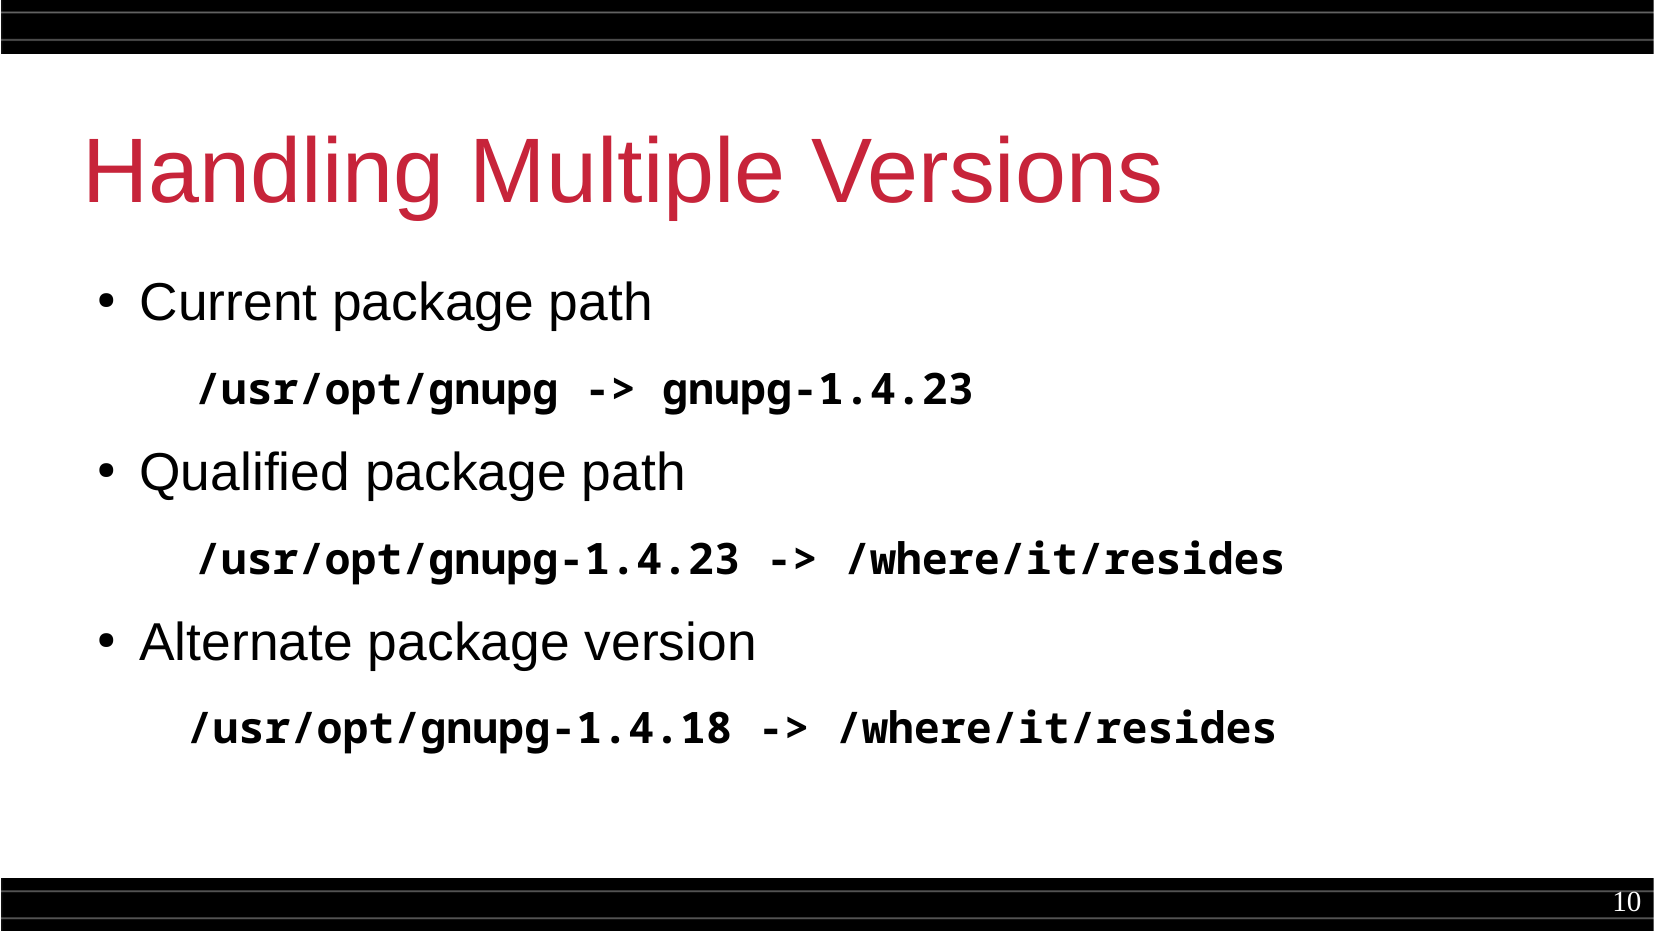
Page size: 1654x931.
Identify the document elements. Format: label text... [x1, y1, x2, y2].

picture [1, 0, 1654, 54]
picture [1, 878, 1654, 931]
title Handling Multiple Versions [82, 92, 1571, 249]
list Current package path /usr/opt/gnupg -> gnupg-1.4.23 Qualified package path /usr/opt/gnupg-1.4.23 -> /where/it/resides Alternate package version /usr/opt/gnupg-1.4.18 -> /where/it/resides [82, 271, 1651, 758]
